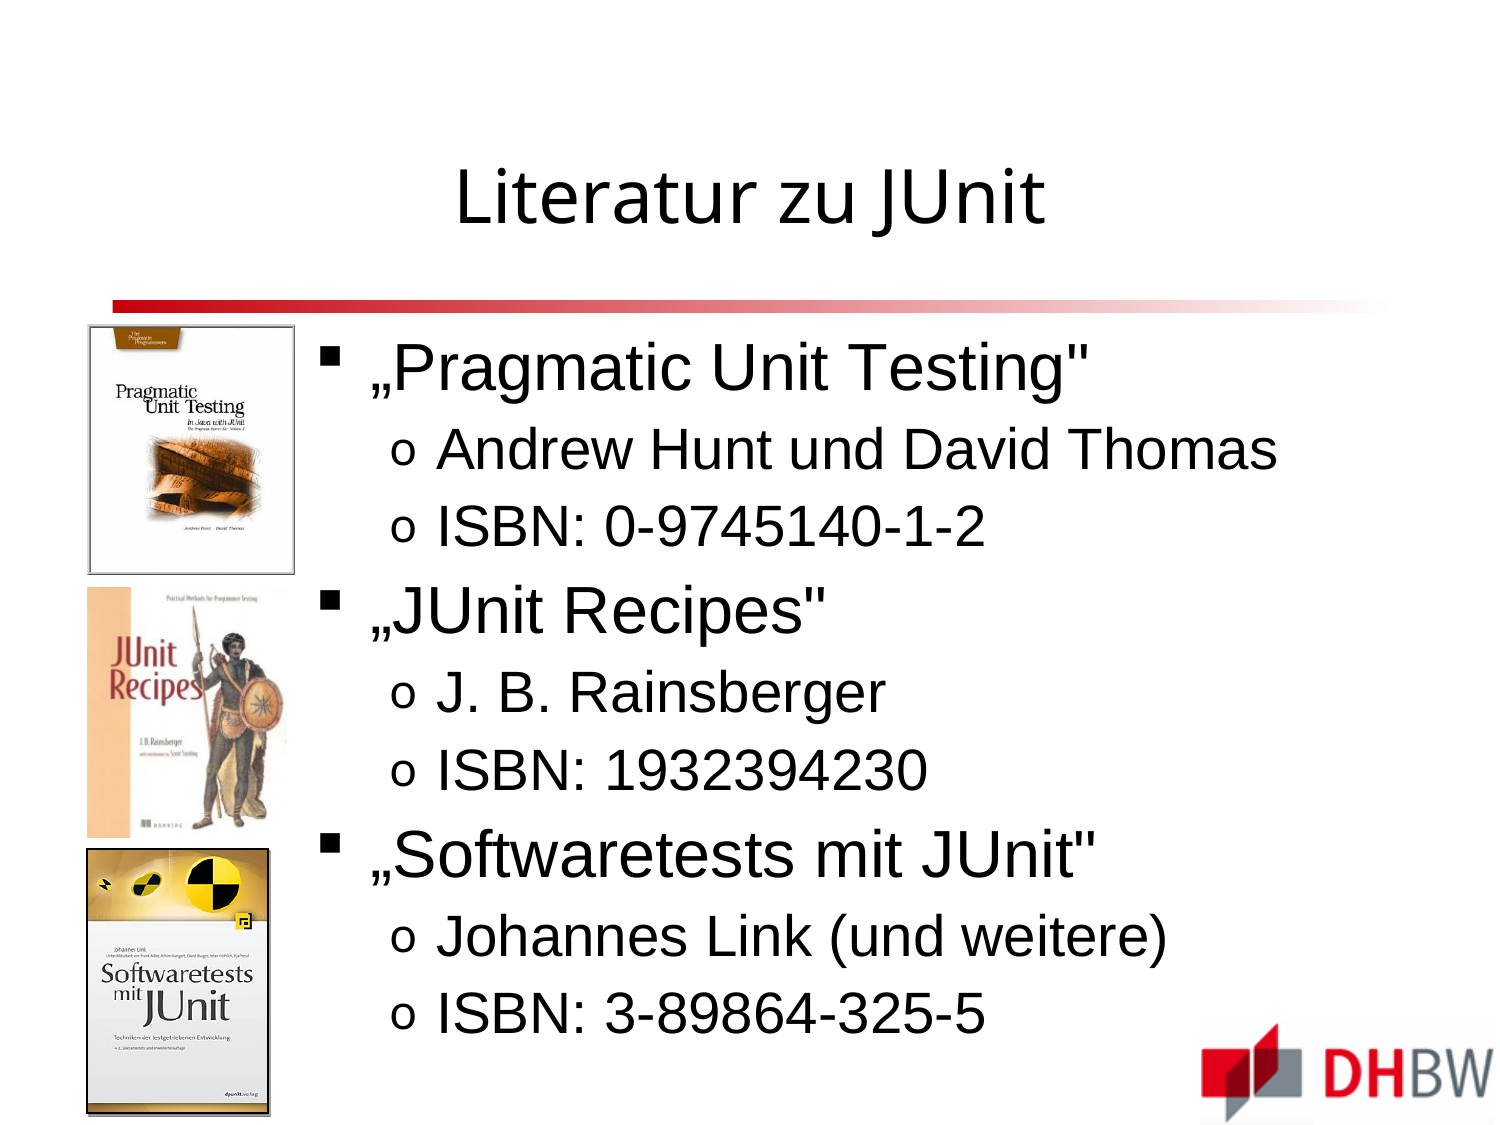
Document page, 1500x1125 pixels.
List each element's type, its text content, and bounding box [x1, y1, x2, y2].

picture [1200, 1021, 1495, 1125]
picture [87, 849, 268, 1113]
list „Pragmatic Unit Testing" Andrew Hunt und David Thomas ISBN: 0-9745140-1-2 „JUnit Recipes" J. B. Rainsberger ISBN: 1932394230 „Softwaretests mit JUnit" Johannes Link (und weitere) ISBN: 3-89864-325-5 [299, 324, 1388, 1055]
picture [62, 587, 313, 838]
title Literatur zu JUnit [112, 99, 1388, 288]
picture [87, 324, 295, 576]
